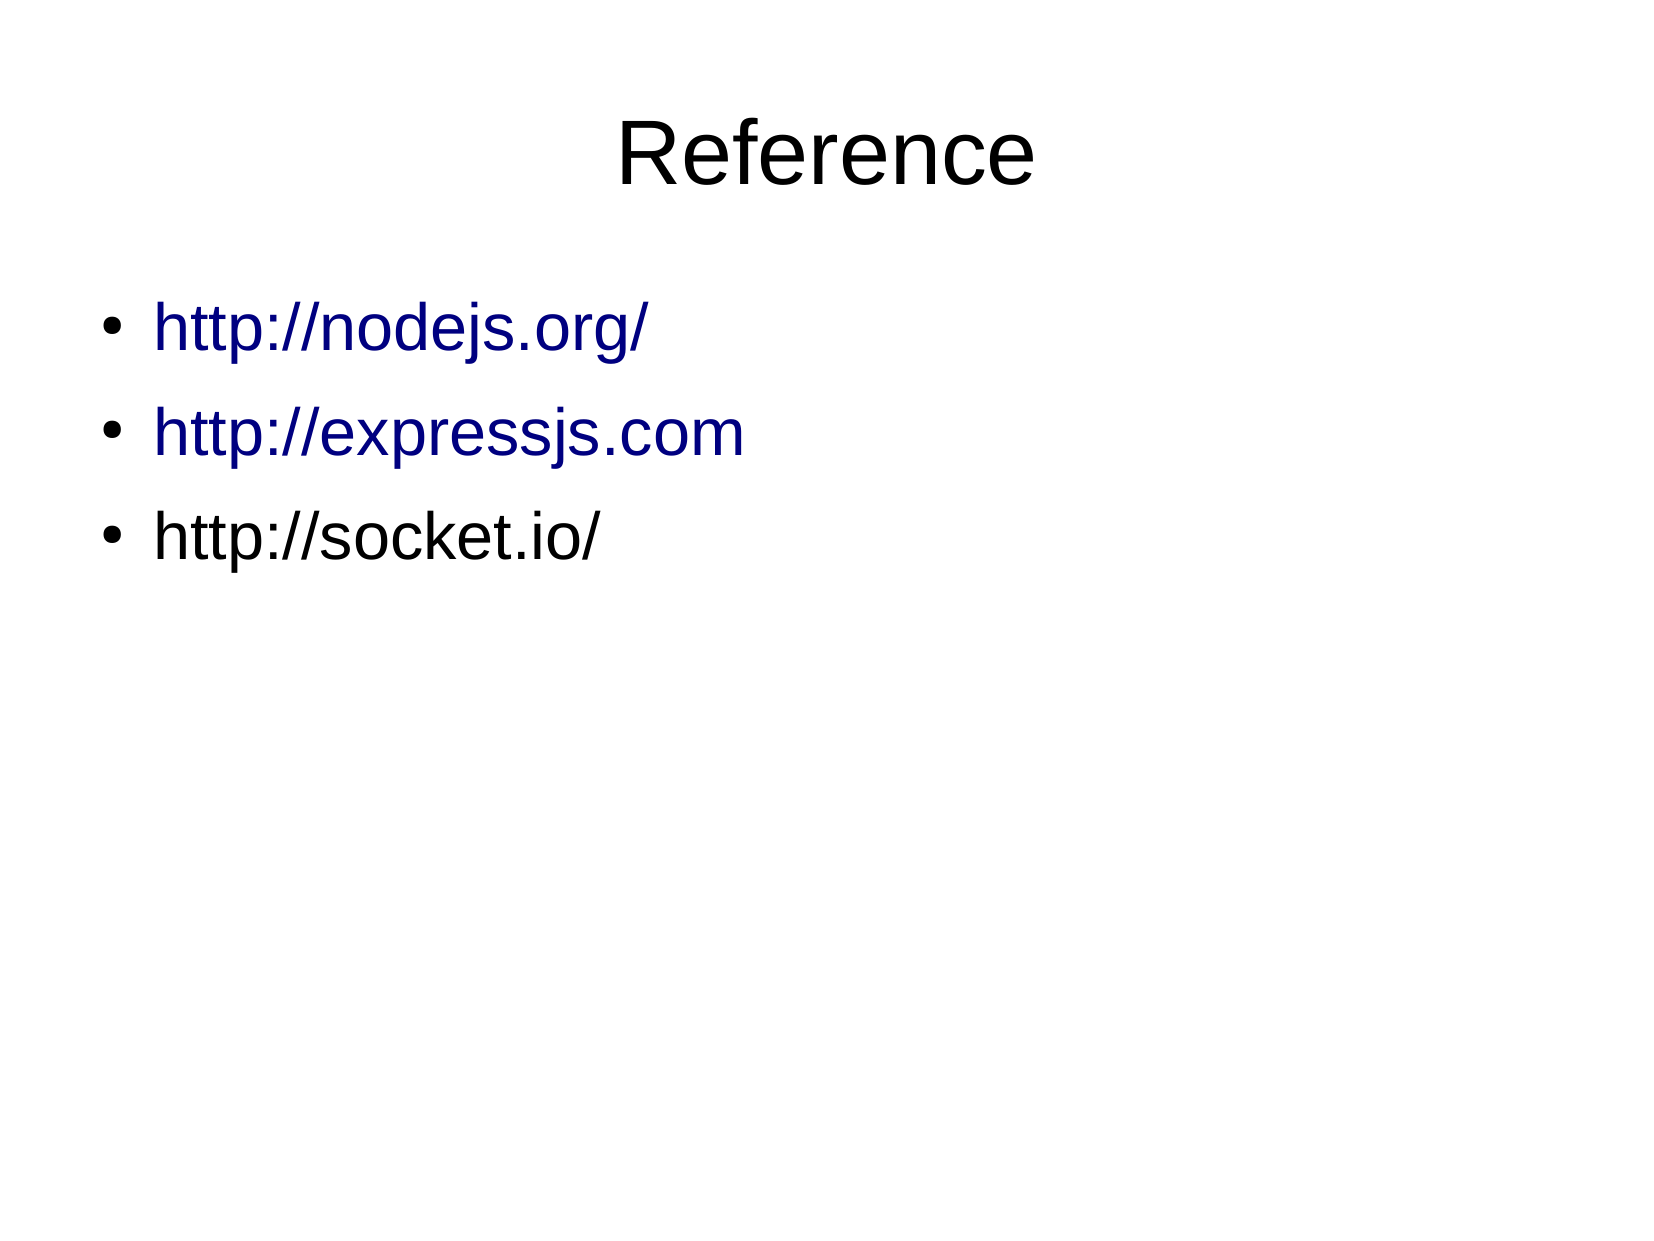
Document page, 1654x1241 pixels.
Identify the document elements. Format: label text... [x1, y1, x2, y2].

list http://nodejs.org/ http://expressjs.com http://socket.io/ [82, 290, 1538, 1010]
title Reference [82, 49, 1571, 257]
